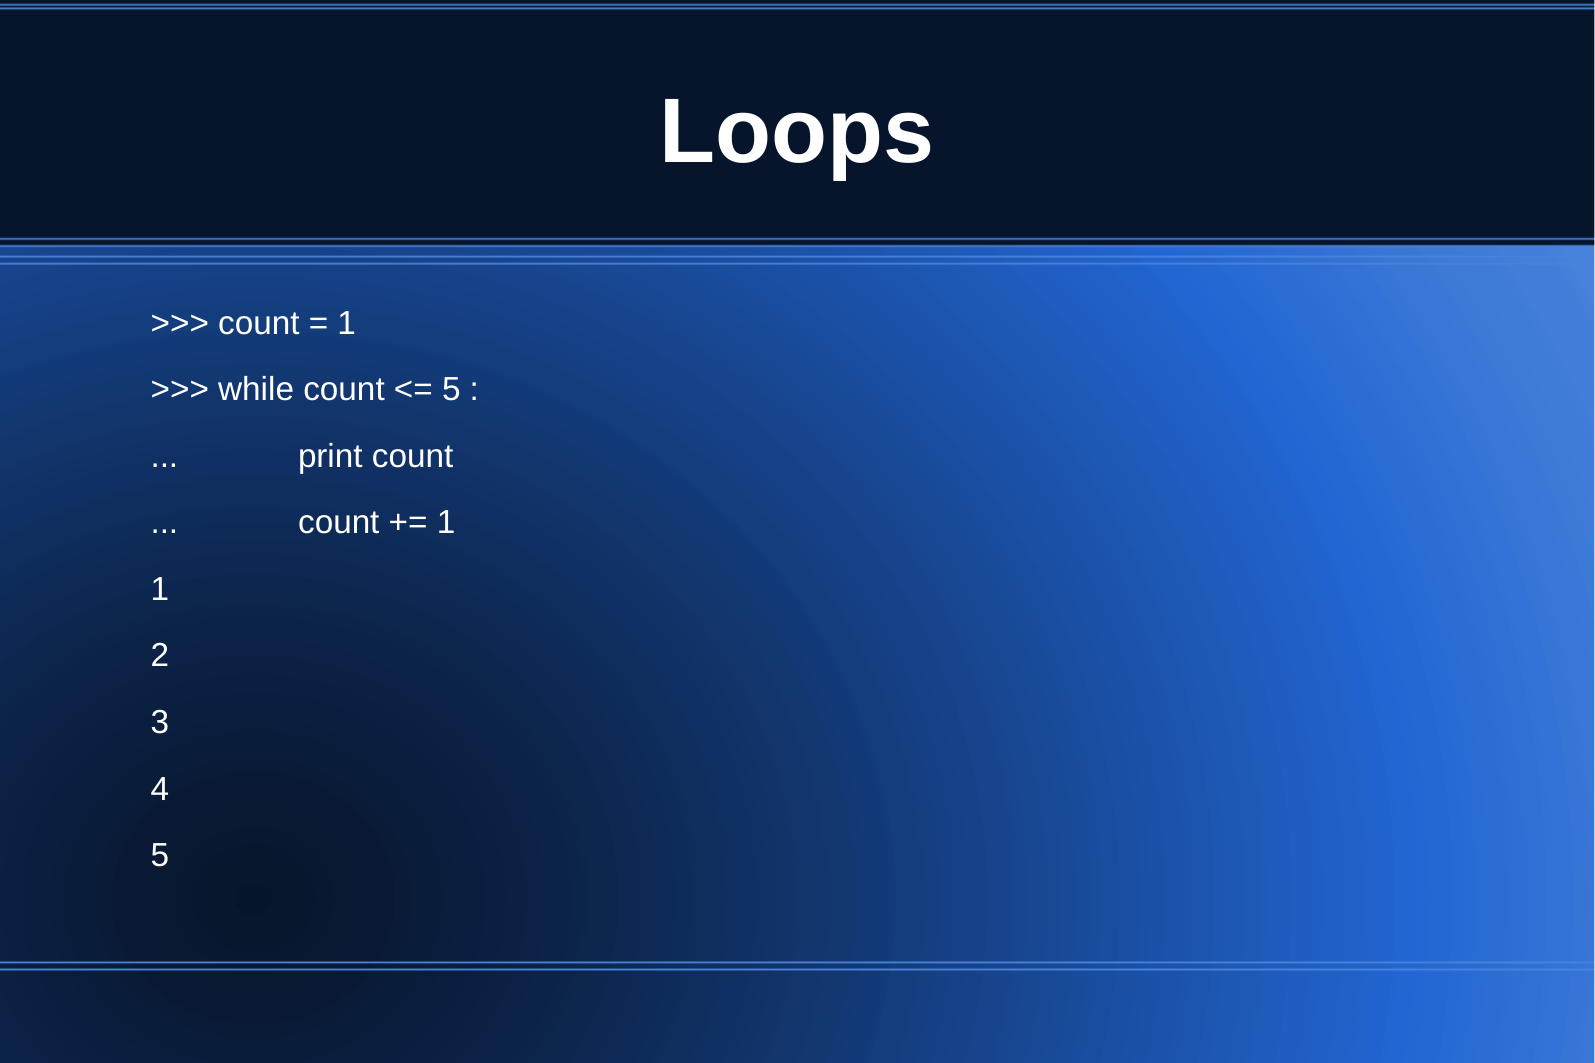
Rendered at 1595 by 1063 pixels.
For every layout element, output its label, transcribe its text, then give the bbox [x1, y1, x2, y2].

list >>> count = 1 >>> while count <= 5 : ... print count ... count += 1 1 2 3 4 5 [79, 304, 1515, 892]
title Loops [79, 49, 1515, 213]
picture [0, 0, 1595, 1063]
